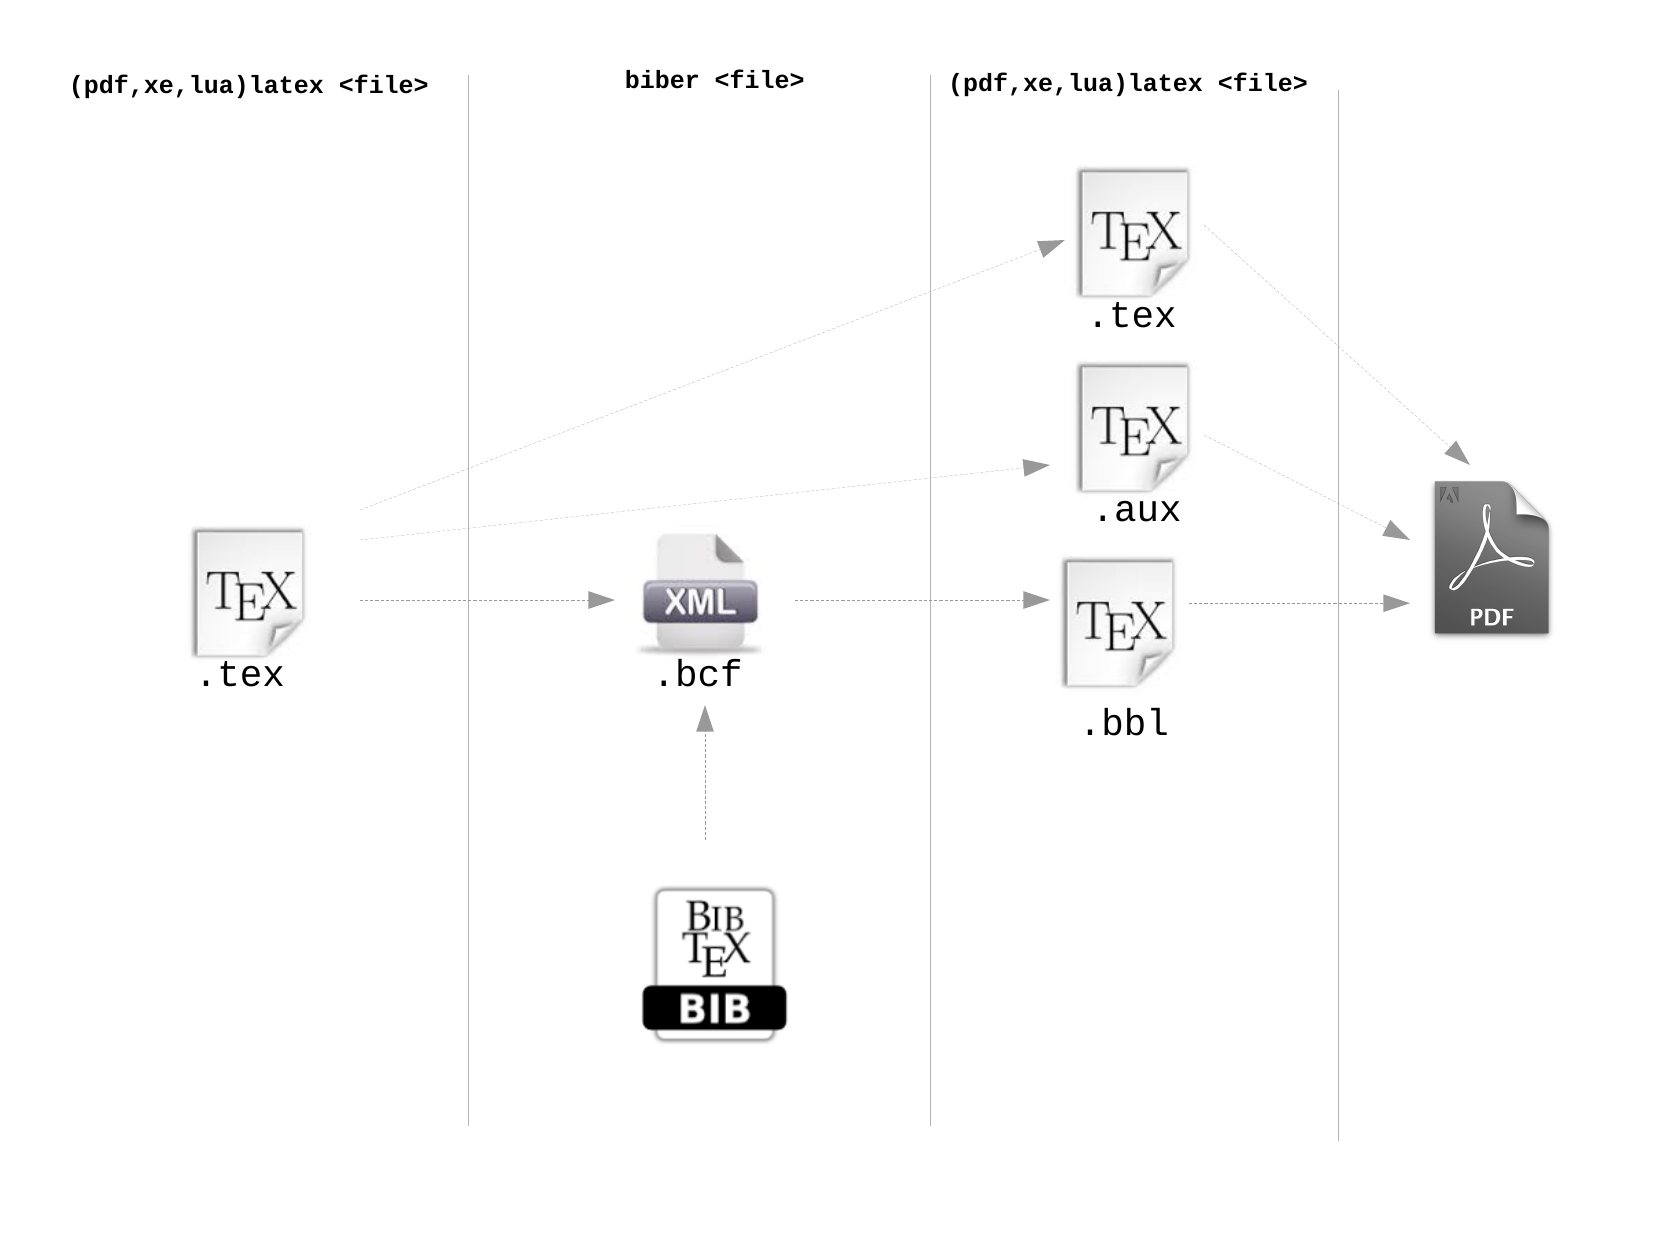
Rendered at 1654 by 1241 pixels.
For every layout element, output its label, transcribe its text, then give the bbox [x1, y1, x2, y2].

text_box biber <file> [610, 60, 841, 121]
picture [1050, 554, 1190, 695]
picture [1065, 359, 1205, 500]
picture [634, 884, 796, 1046]
picture [180, 524, 320, 647]
picture [630, 524, 770, 665]
text_box .bcf [637, 647, 781, 706]
text_box .aux [1076, 482, 1220, 541]
text_box .tex [1071, 289, 1215, 347]
picture [1065, 164, 1205, 305]
text_box (pdf,xe,lua)latex <file> [54, 65, 469, 123]
picture [1410, 479, 1573, 643]
text_box (pdf,xe,lua)latex <file> [933, 63, 1348, 121]
text_box .bbl [1064, 696, 1207, 755]
text_box .tex [180, 647, 323, 706]
